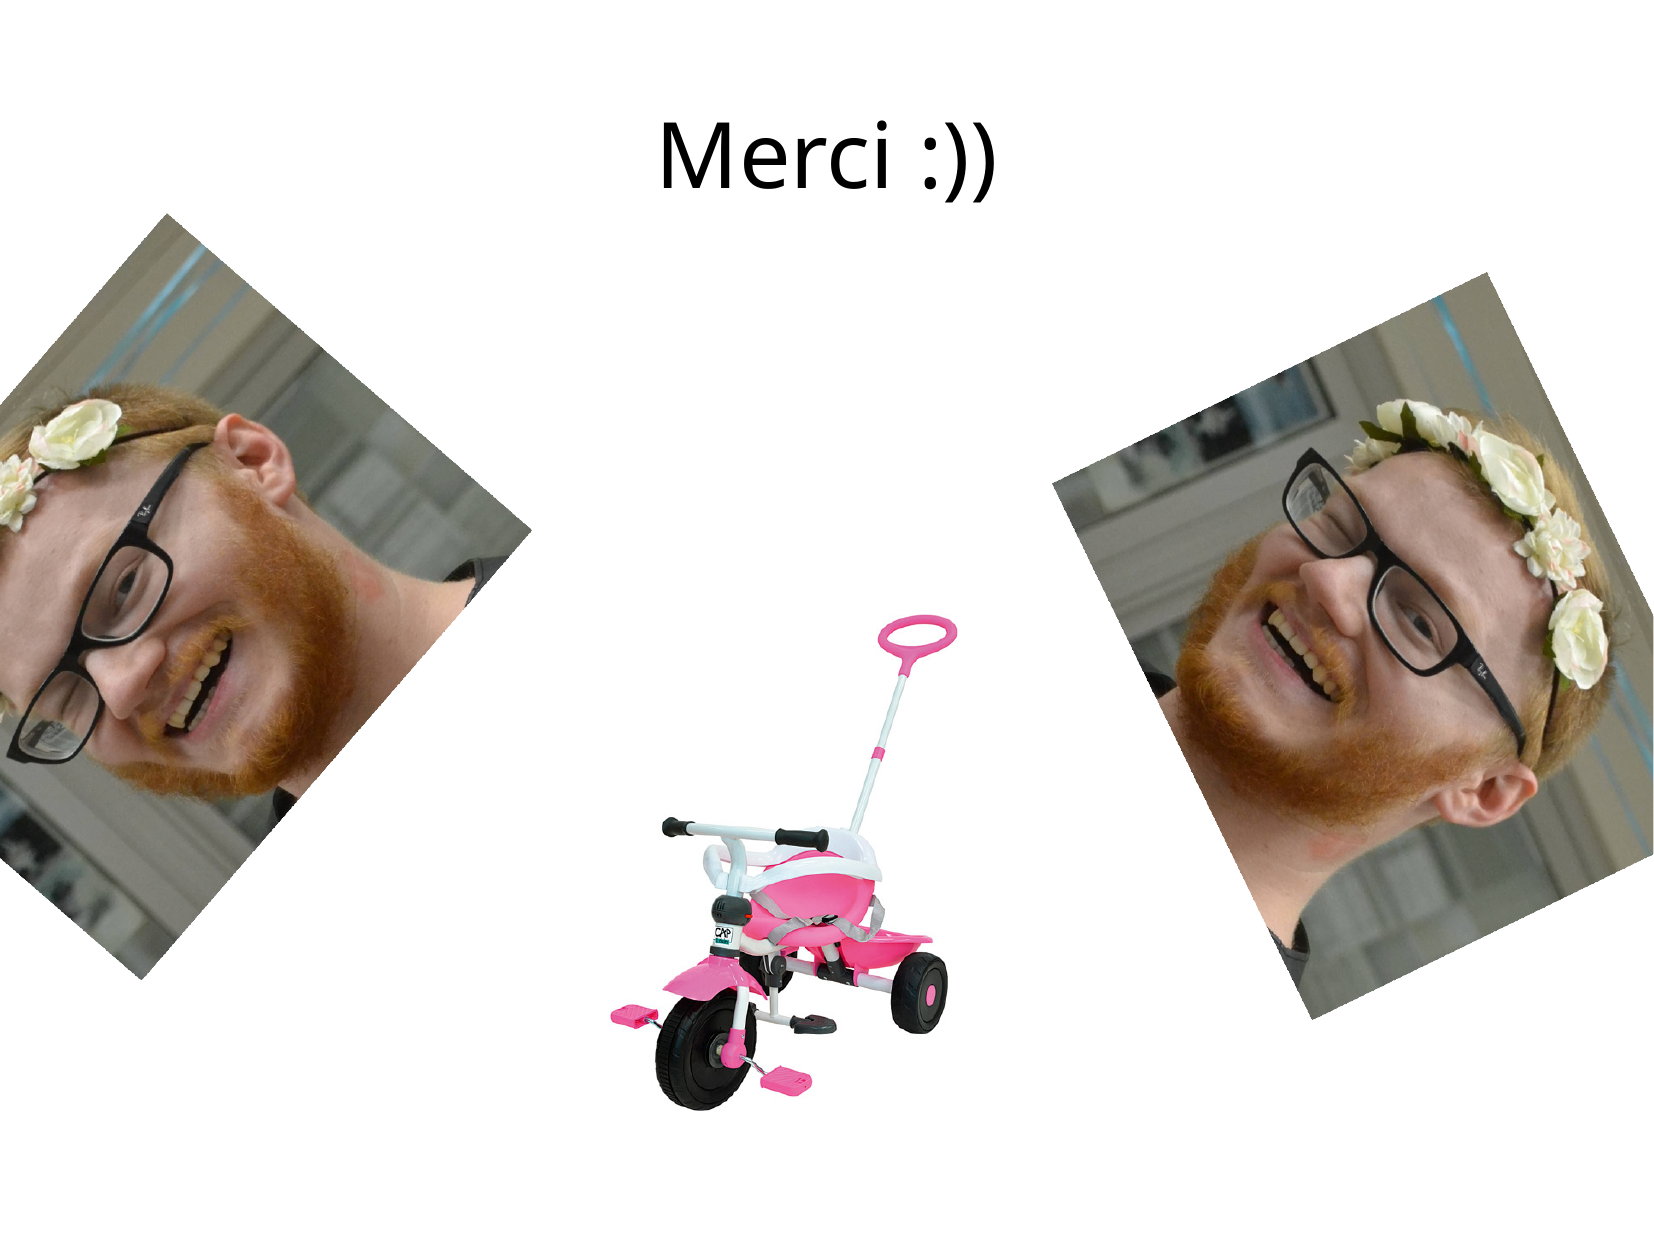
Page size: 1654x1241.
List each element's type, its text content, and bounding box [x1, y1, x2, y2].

picture [1051, 271, 1654, 1020]
picture [0, 212, 532, 980]
picture [527, 614, 1040, 1111]
title Merci :)) [82, 49, 1571, 257]
